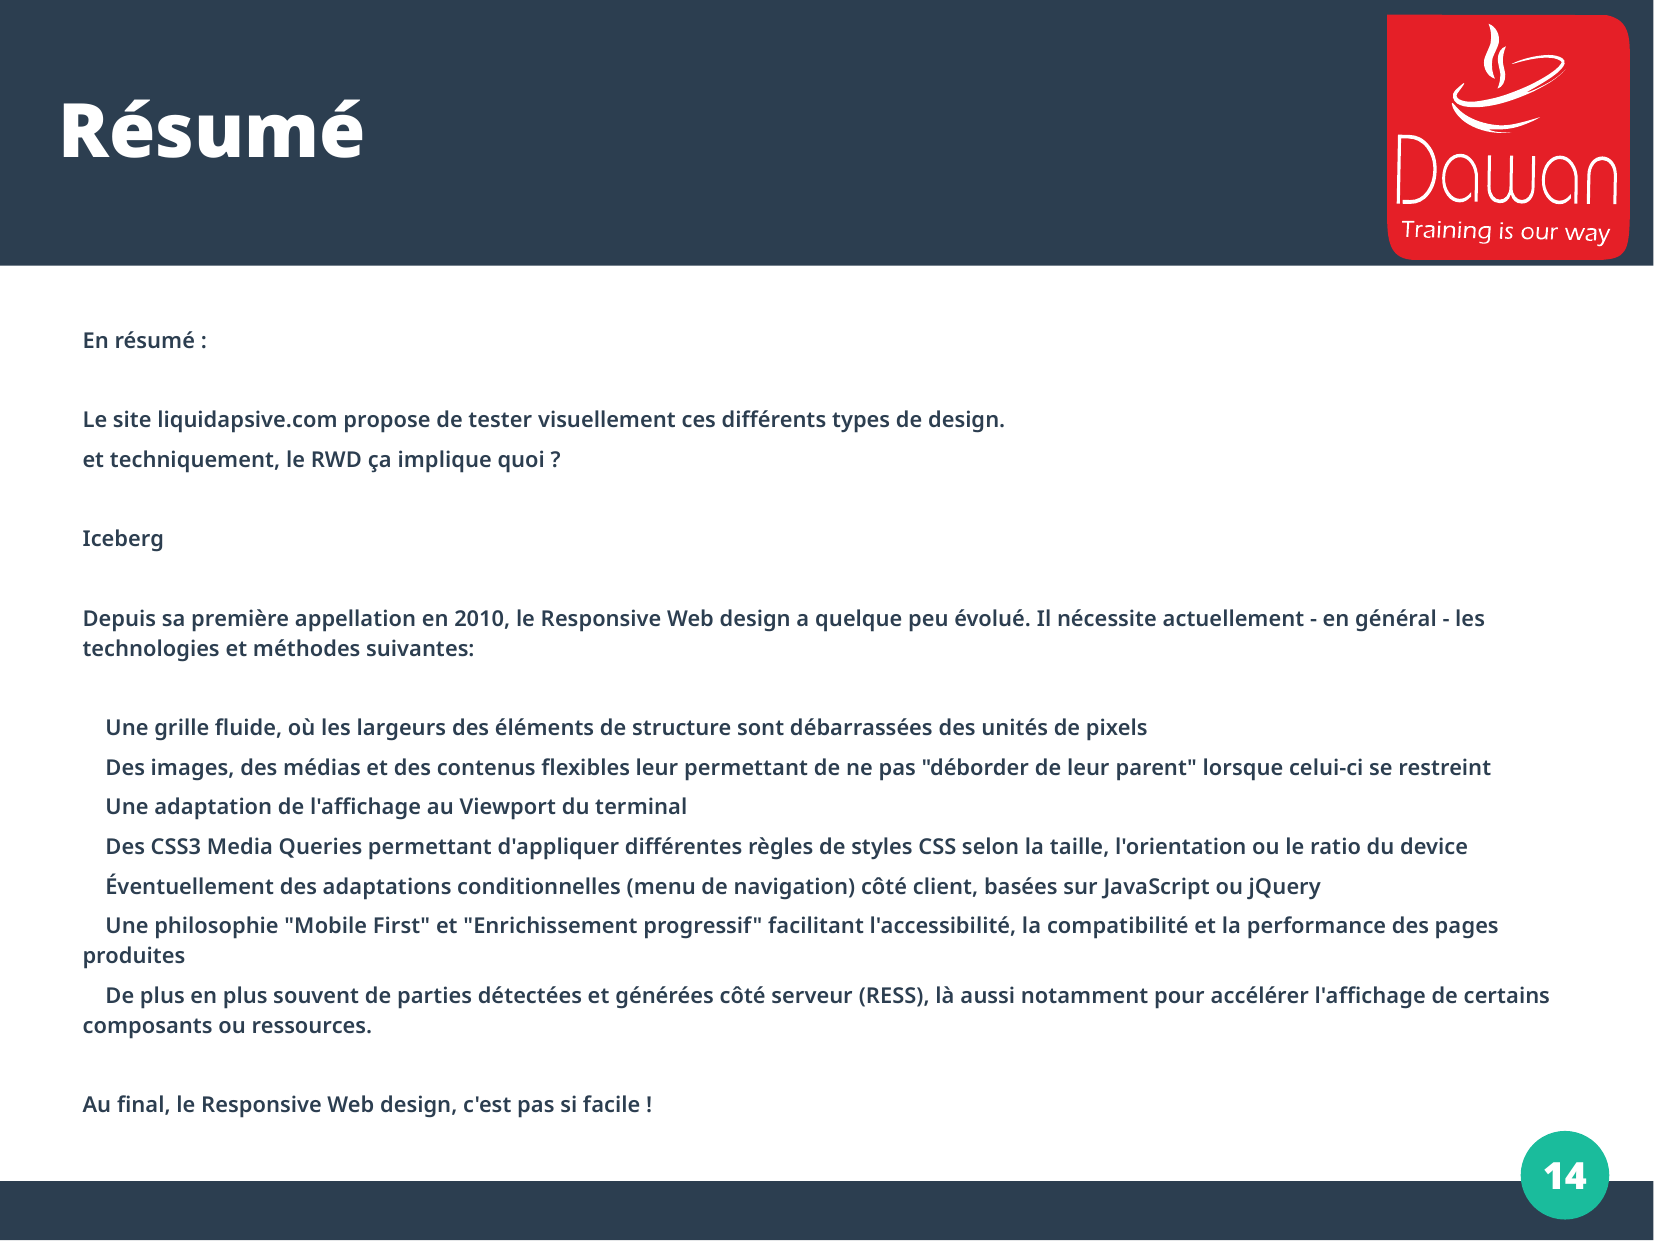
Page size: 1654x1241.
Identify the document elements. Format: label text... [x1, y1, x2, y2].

title Résumé [59, 49, 1387, 207]
list En résumé : Le site liquidapsive.com propose de tester visuellement ces différents types de design. et techniquement, le RWD ça implique quoi ? Iceberg Depuis sa première appellation en 2010, le Responsive Web design a quelque peu évolué. Il nécessite actuellement - en général - les technologies et méthodes suivantes: Une grille fluide, où les largeurs des éléments de structure sont débarrassées des unités de pixels Des images, des médias et des contenus flexibles leur permettant de ne pas "déborder de leur parent" lorsque celui-ci se restreint Une adaptation de l'affichage au Viewport du terminal Des CSS3 Media Queries permettant d'appliquer différentes règles de styles CSS selon la taille, l'orientation ou le ratio du device Éventuellement des adaptations conditionnelles (menu de navigation) côté client, basées sur JavaScript ou jQuery Une philosophie "Mobile First" et "Enrichissement progressif" facilitant l'accessibilité, la compatibilité et la performance des pages produites De plus en plus souvent de parties détectées et générées côté serveur (RESS), là aussi notamment pour accélérer l'affichage de certains composants ou ressources. Au final, le Responsive Web design, c'est pas si facile ! [59, 324, 1595, 1152]
picture [1387, 14, 1630, 260]
